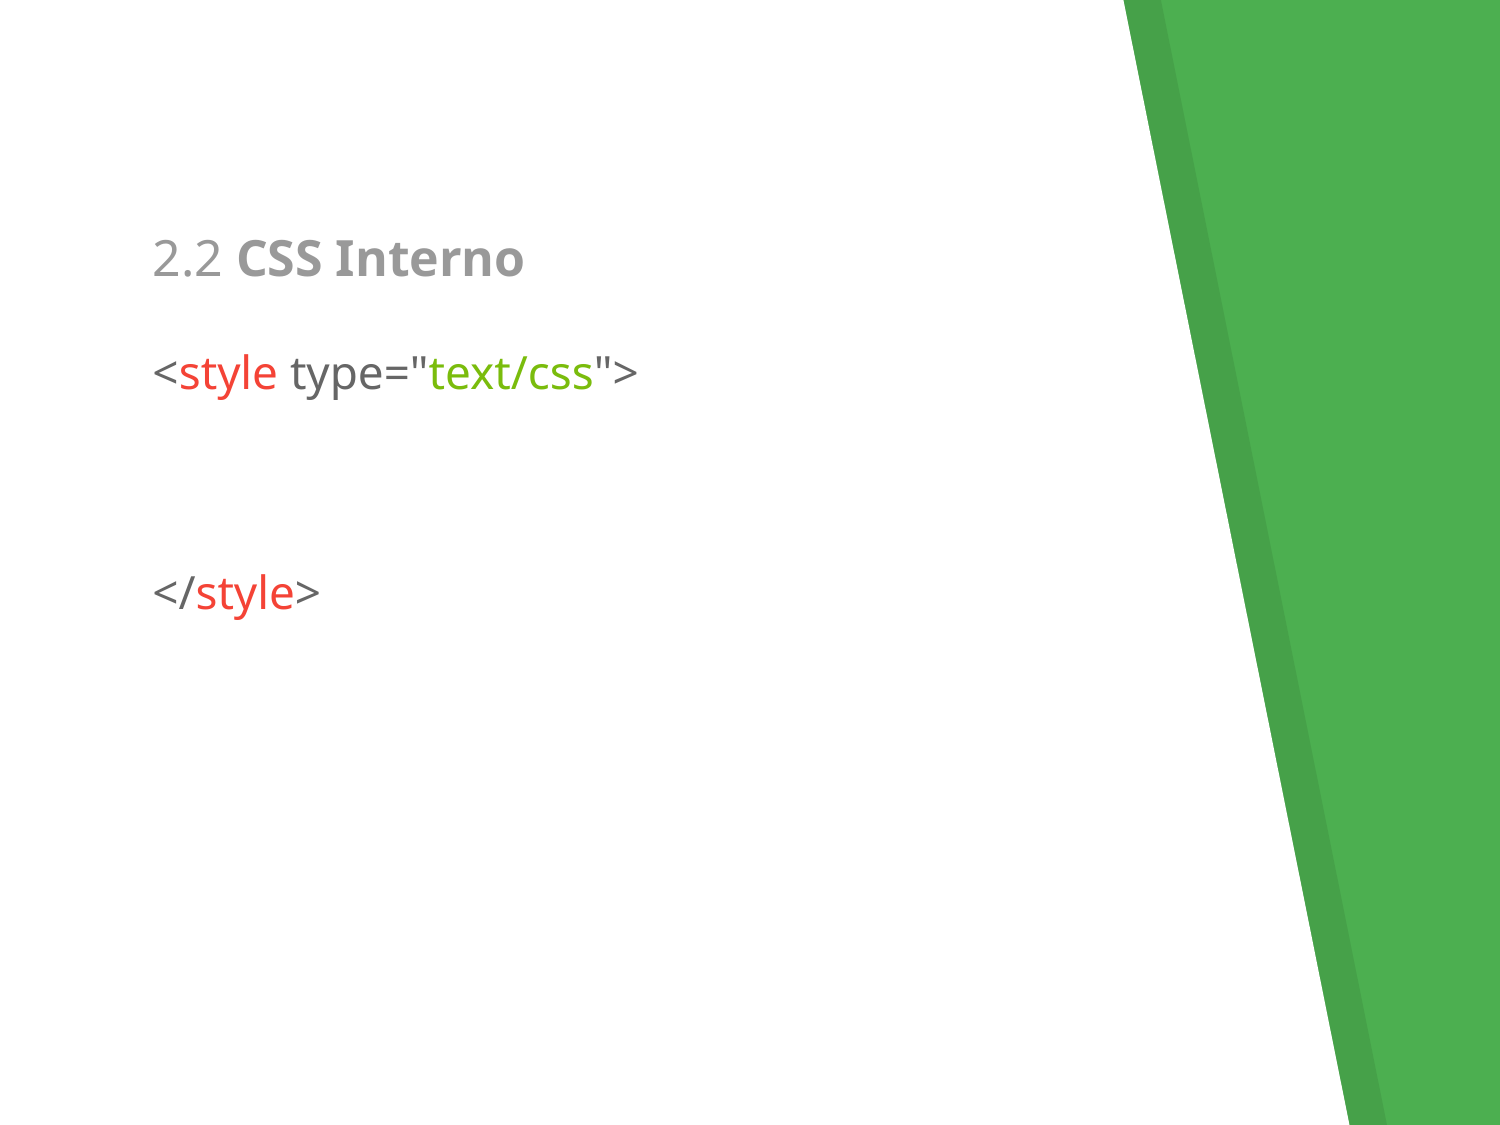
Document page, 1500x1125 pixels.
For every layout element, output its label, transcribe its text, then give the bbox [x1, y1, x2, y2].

list <style type="text/css"> </style> [137, 329, 1011, 823]
title 2.2 CSS Interno [137, 195, 1011, 302]
